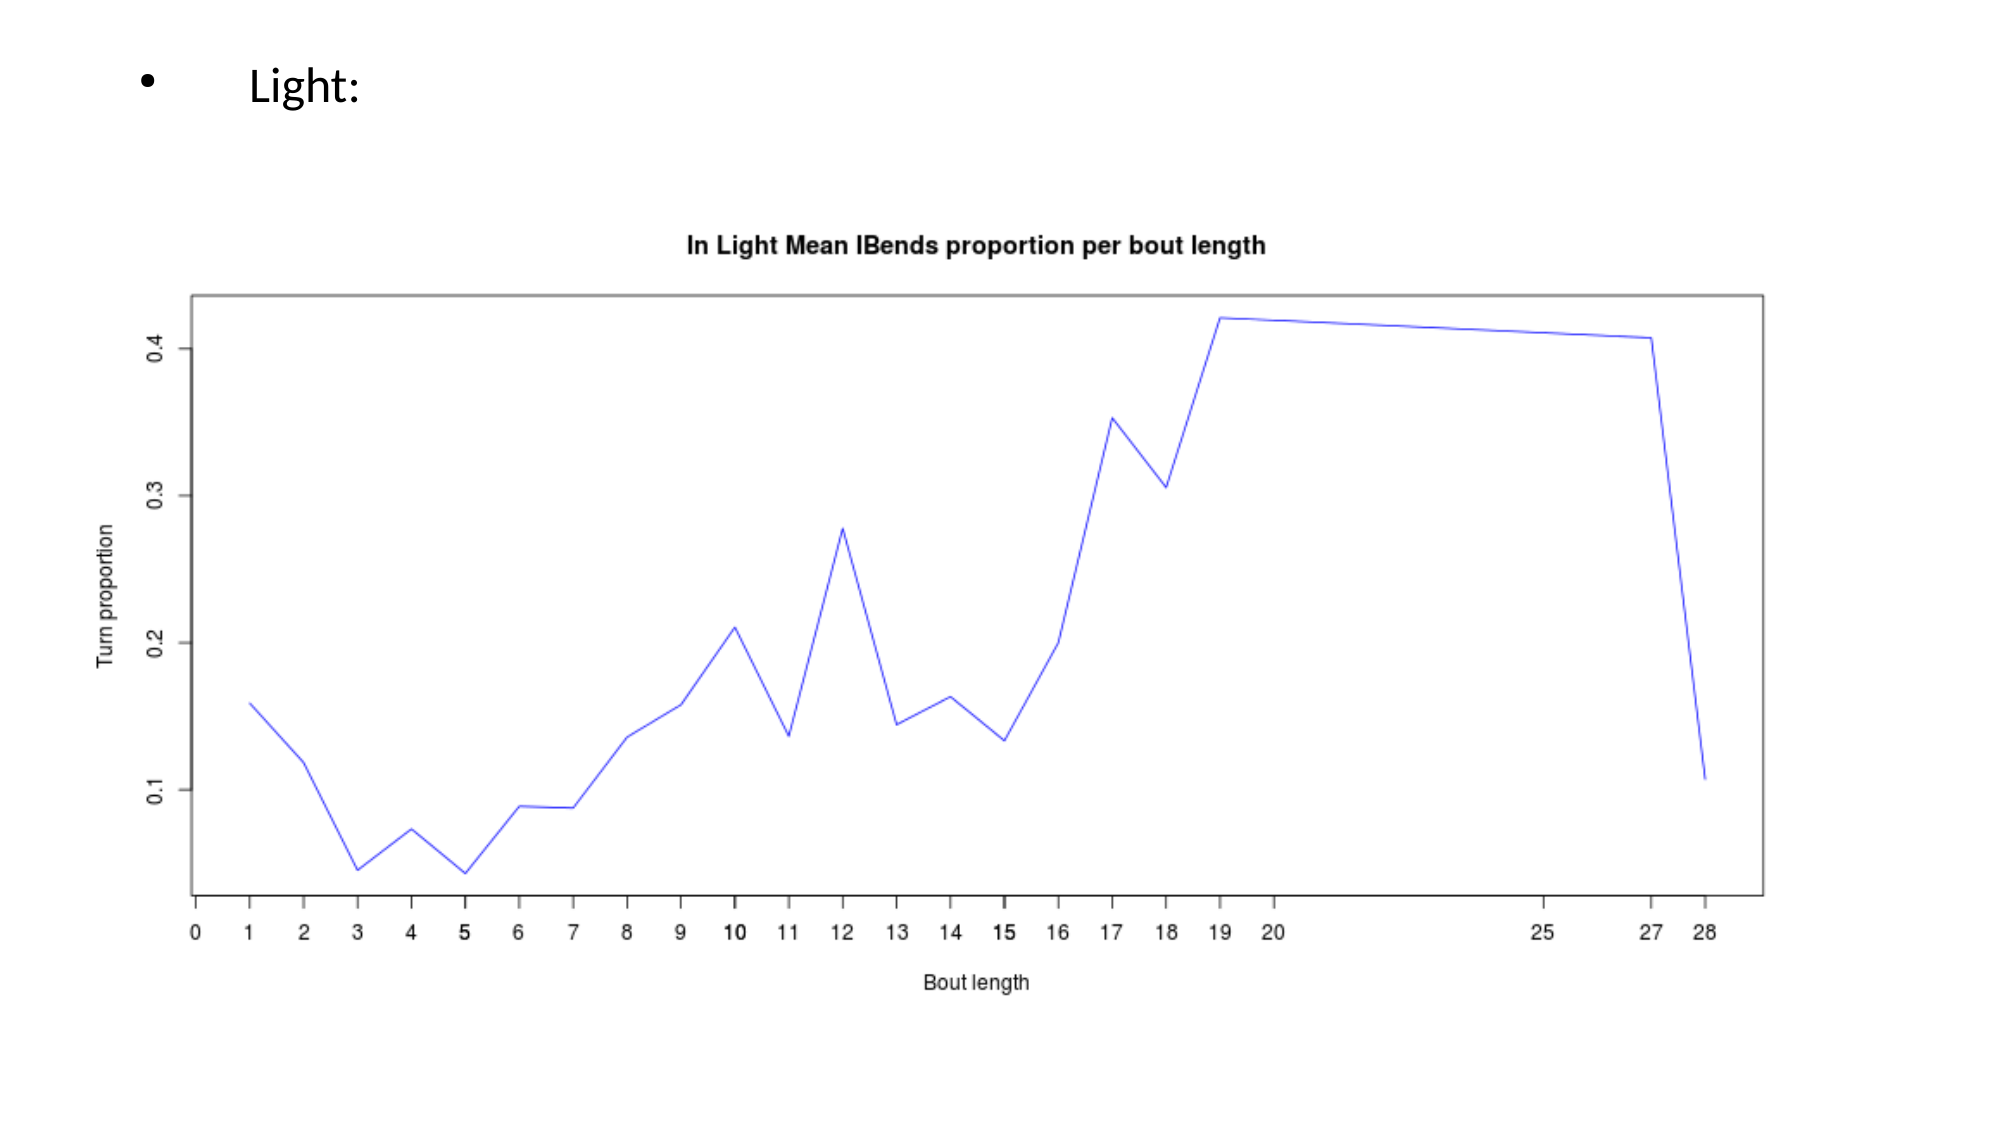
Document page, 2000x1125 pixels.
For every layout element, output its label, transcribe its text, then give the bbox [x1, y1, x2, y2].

picture [90, 194, 1816, 1023]
text_box Light: [0, 0, 2000, 946]
